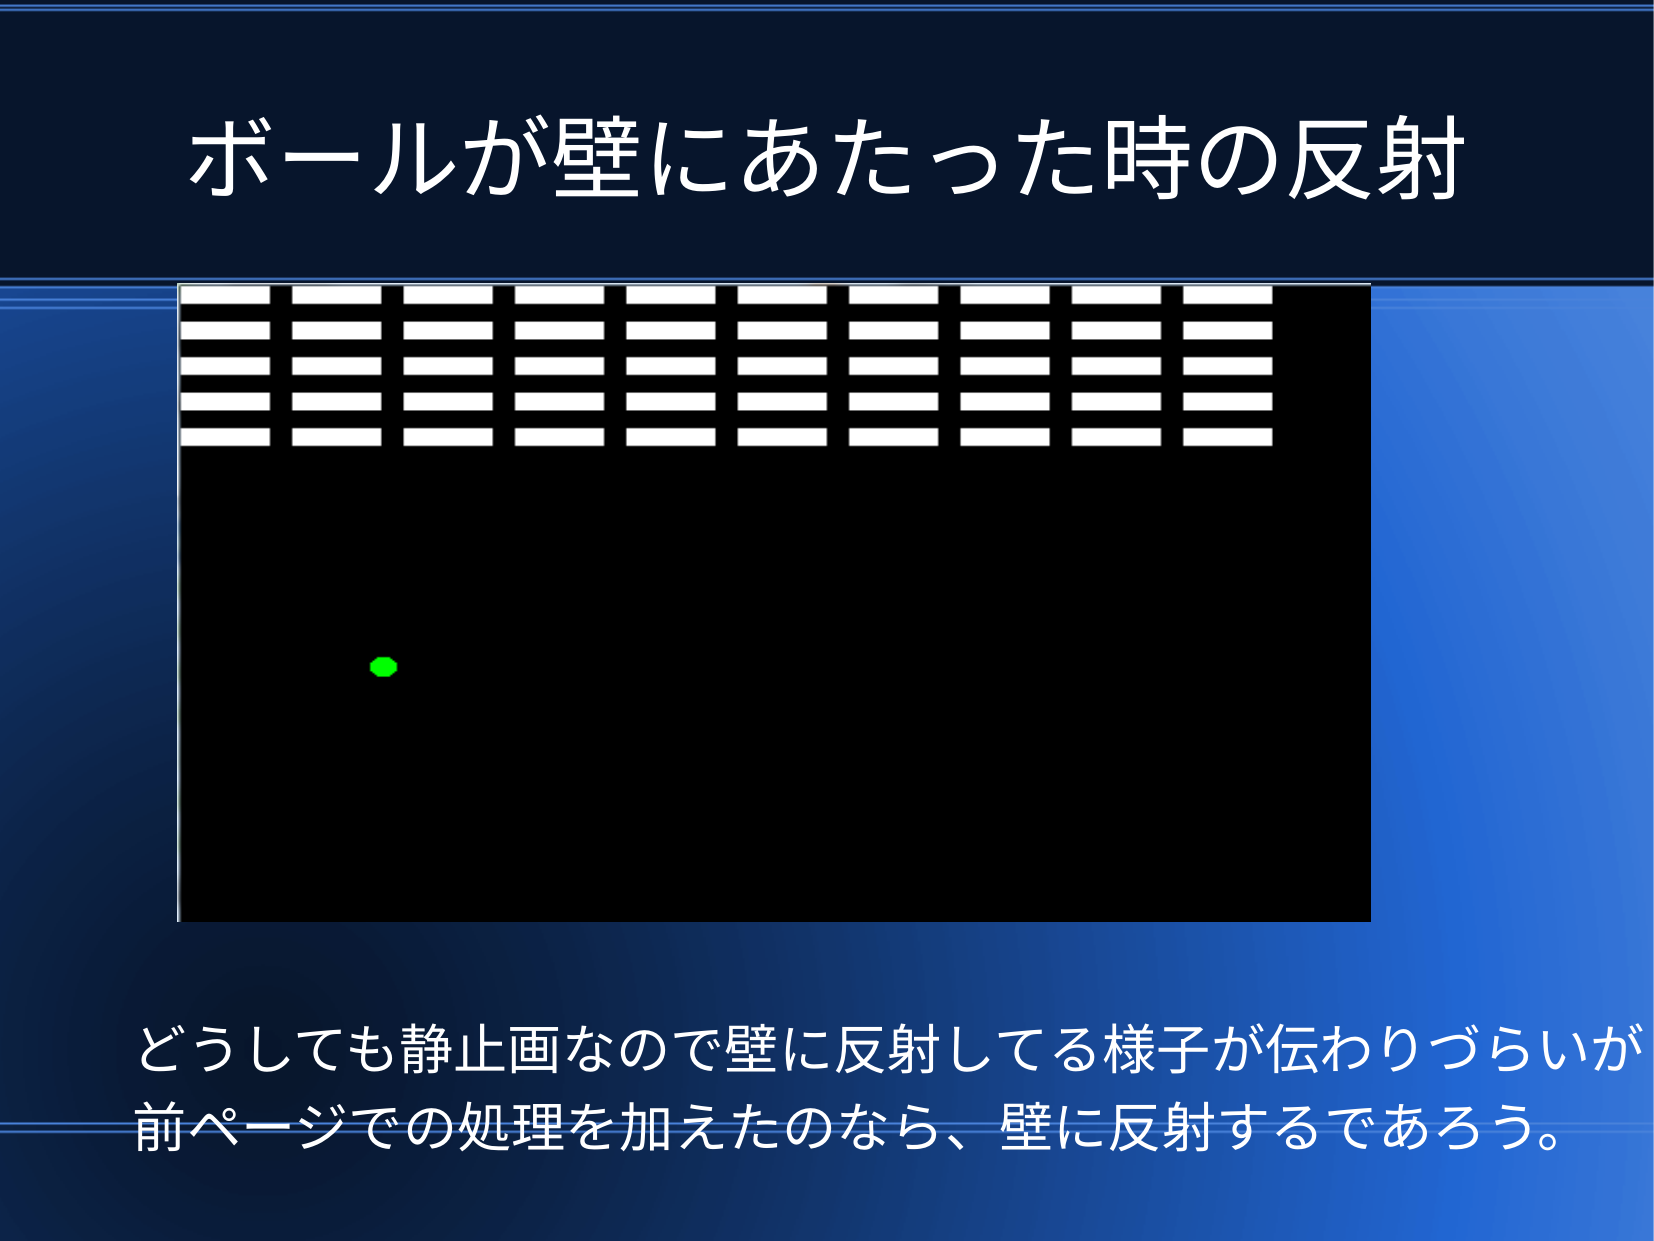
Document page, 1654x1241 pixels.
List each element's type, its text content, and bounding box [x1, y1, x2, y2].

title ボールが壁にあたった時の反射 [82, 49, 1571, 257]
text_box どうしても静止画なので壁に反射してる様子が伝わりづらいが 前ページでの処理を加えたのなら、壁に反射するであろう。 [118, 998, 1548, 1123]
picture [0, 0, 1654, 1241]
